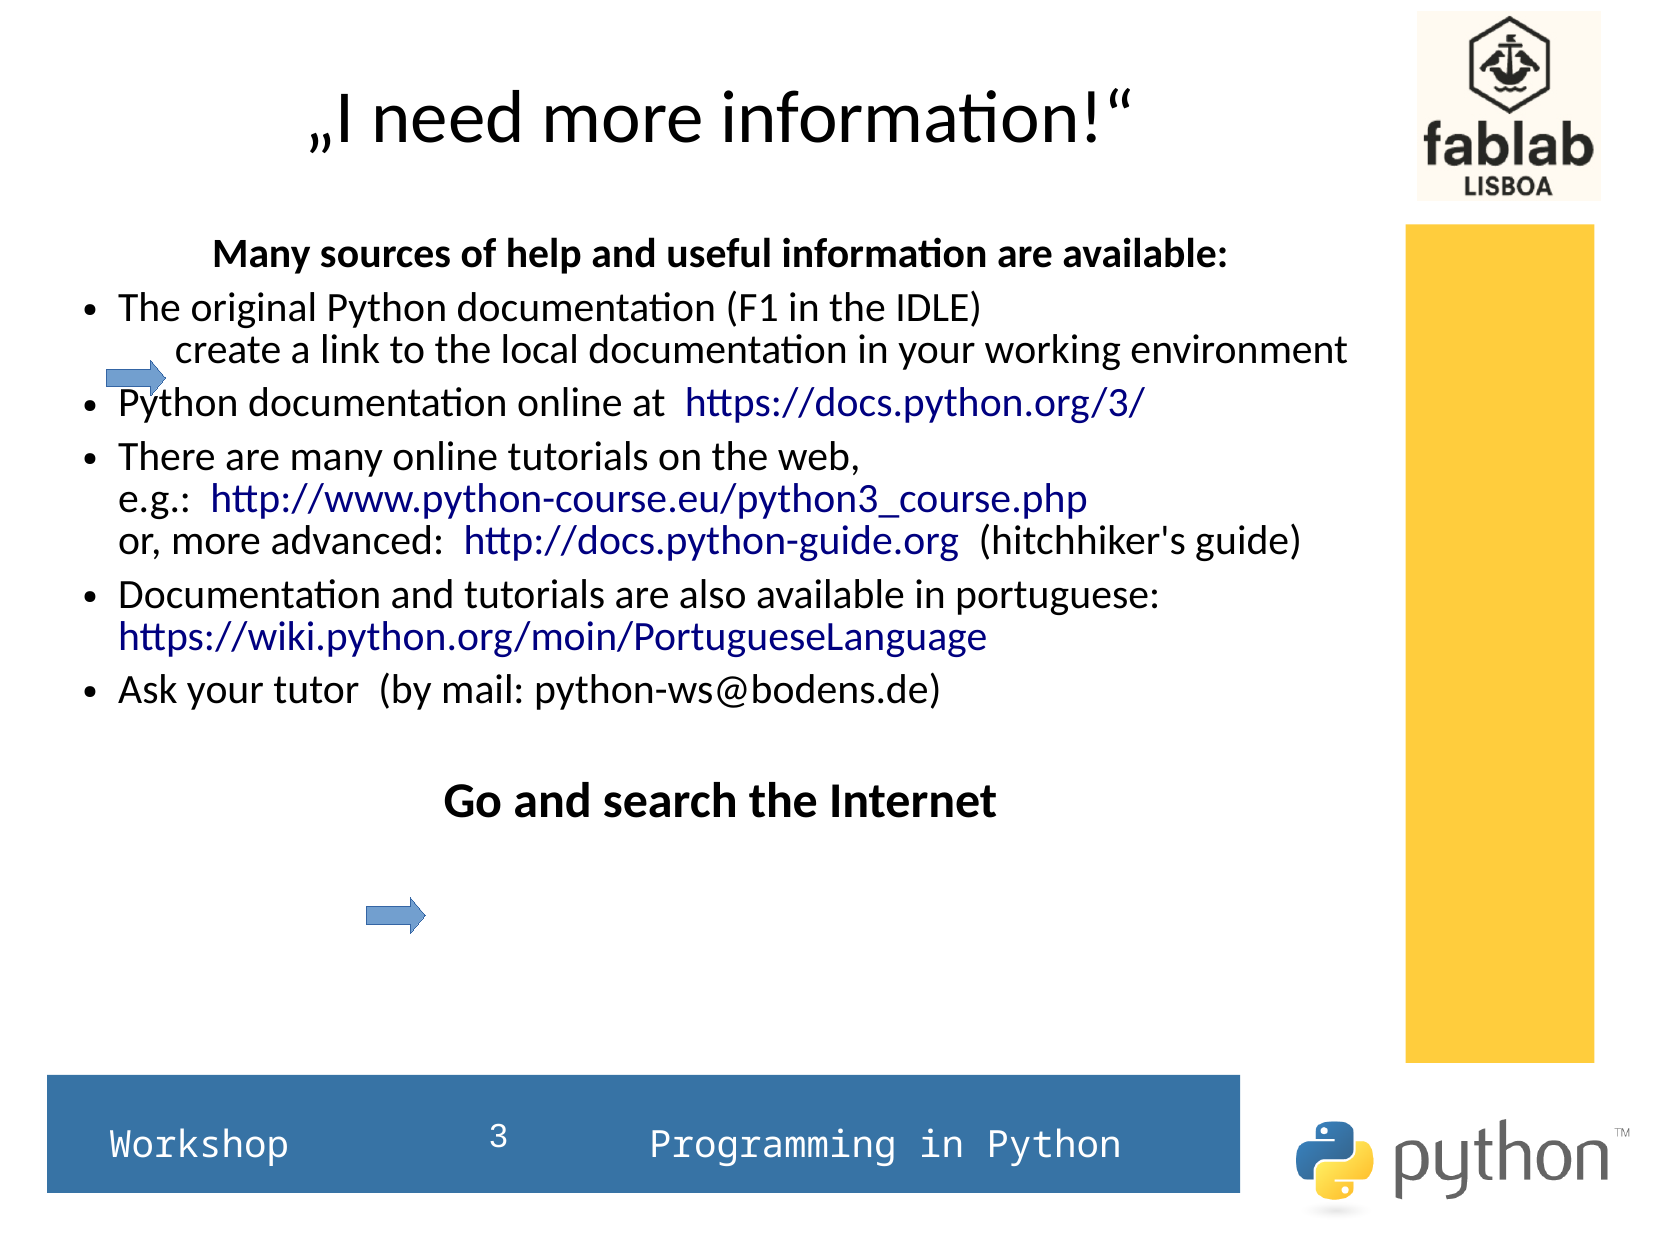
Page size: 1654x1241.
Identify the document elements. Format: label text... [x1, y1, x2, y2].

title „I need more information!“ [82, 49, 1358, 198]
picture [1240, 1098, 1654, 1241]
text_box [366, 897, 426, 934]
picture [1417, 11, 1601, 201]
subtitle Many sources of help and useful information are available: The original Python documentation (F1 in the IDLE) create a link to the local documentation in your working environment Python documentation online at https://docs.python.org/3/ There are many online tutorials on the web, e.g.: http://www.python-course.eu/python3_course.php or, more advanced: http://docs.python-guide.org (hitchhiker's guide) Documentation and tutorials are also available in portuguese: https://wiki.python.org/moin/PortugueseLanguage Ask your tutor (by mail: python-ws@bodens.de) Go and search the Internet [82, 236, 1359, 1034]
text_box [106, 360, 166, 396]
text_box [1405, 224, 1595, 1063]
text_box Workshop Programming in Python [94, 1110, 1182, 1213]
text_box [47, 1074, 1241, 1193]
